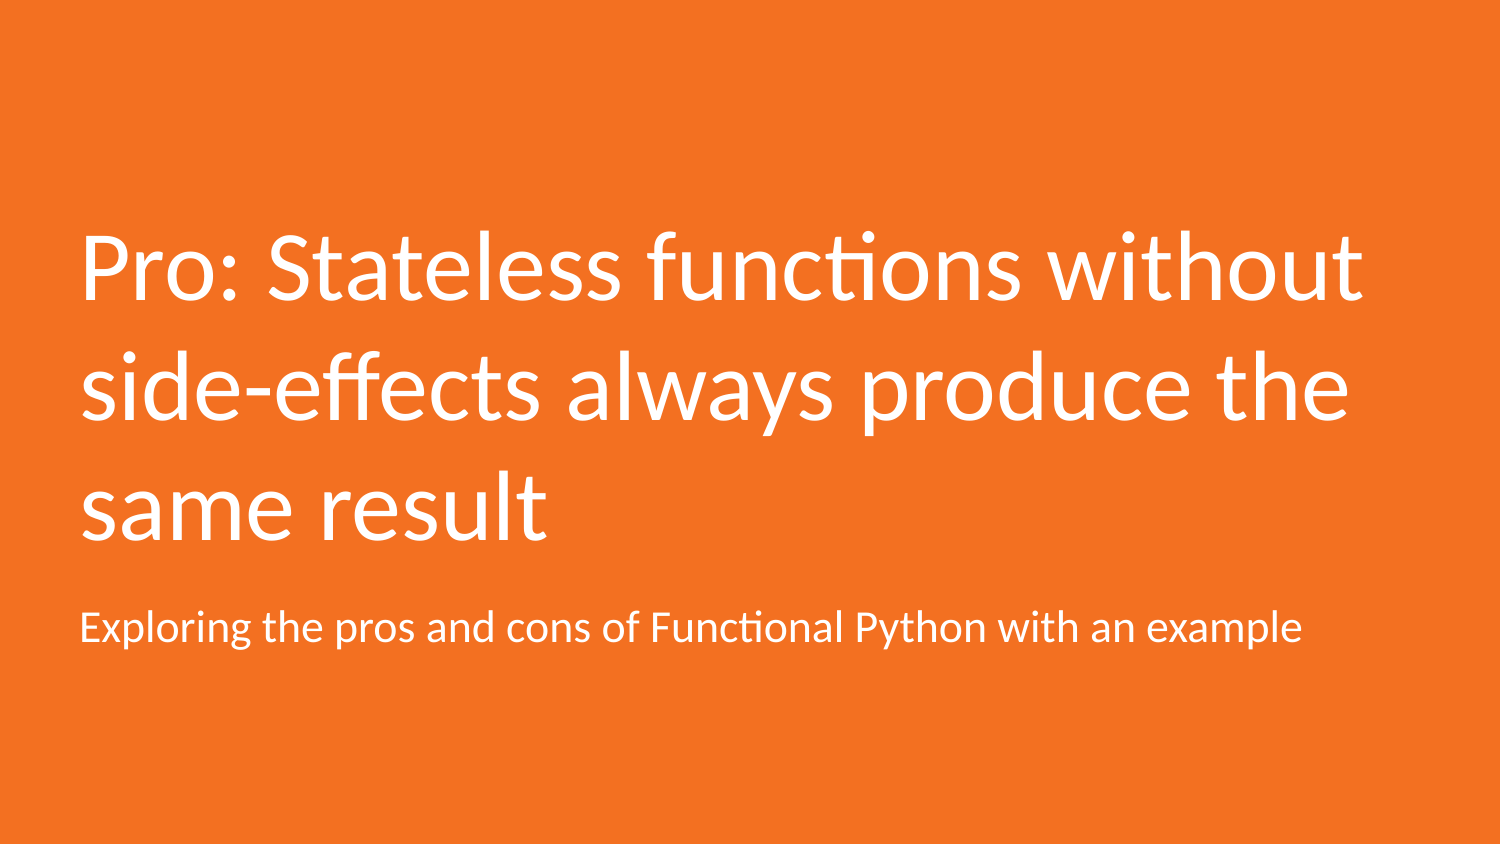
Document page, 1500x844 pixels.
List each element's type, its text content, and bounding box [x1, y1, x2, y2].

subtitle Exploring the pros and cons of Functional Python with an example [64, 581, 1413, 653]
title Pro: Stateless functions without side-effects always produce the same result [64, 422, 1413, 576]
